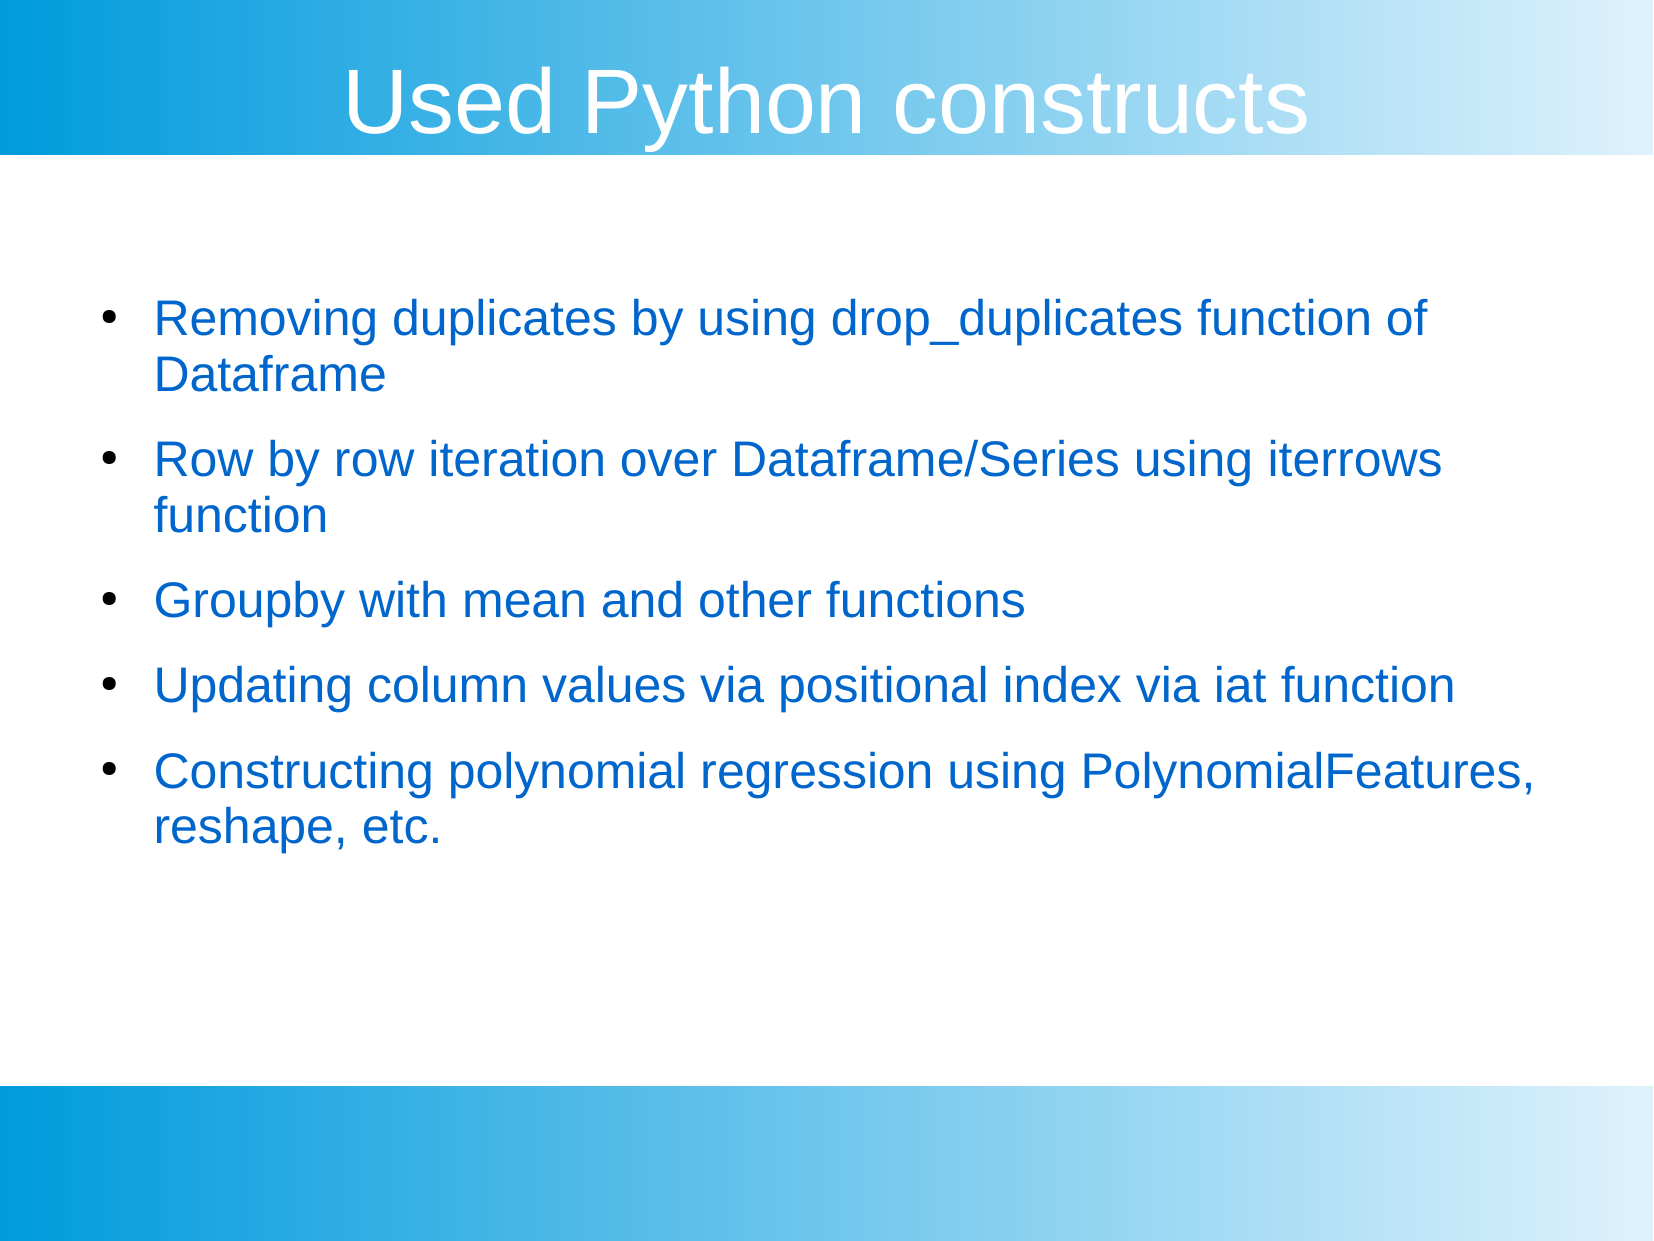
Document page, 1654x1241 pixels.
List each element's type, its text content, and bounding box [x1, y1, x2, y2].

list Removing duplicates by using drop_duplicates function of Dataframe Row by row iteration over Dataframe/Series using iterrows function Groupby with mean and other functions Updating column values via positional index via iat function Constructing polynomial regression using PolynomialFeatures, reshape, etc. [82, 290, 1571, 1010]
title Used Python constructs [82, 49, 1571, 155]
